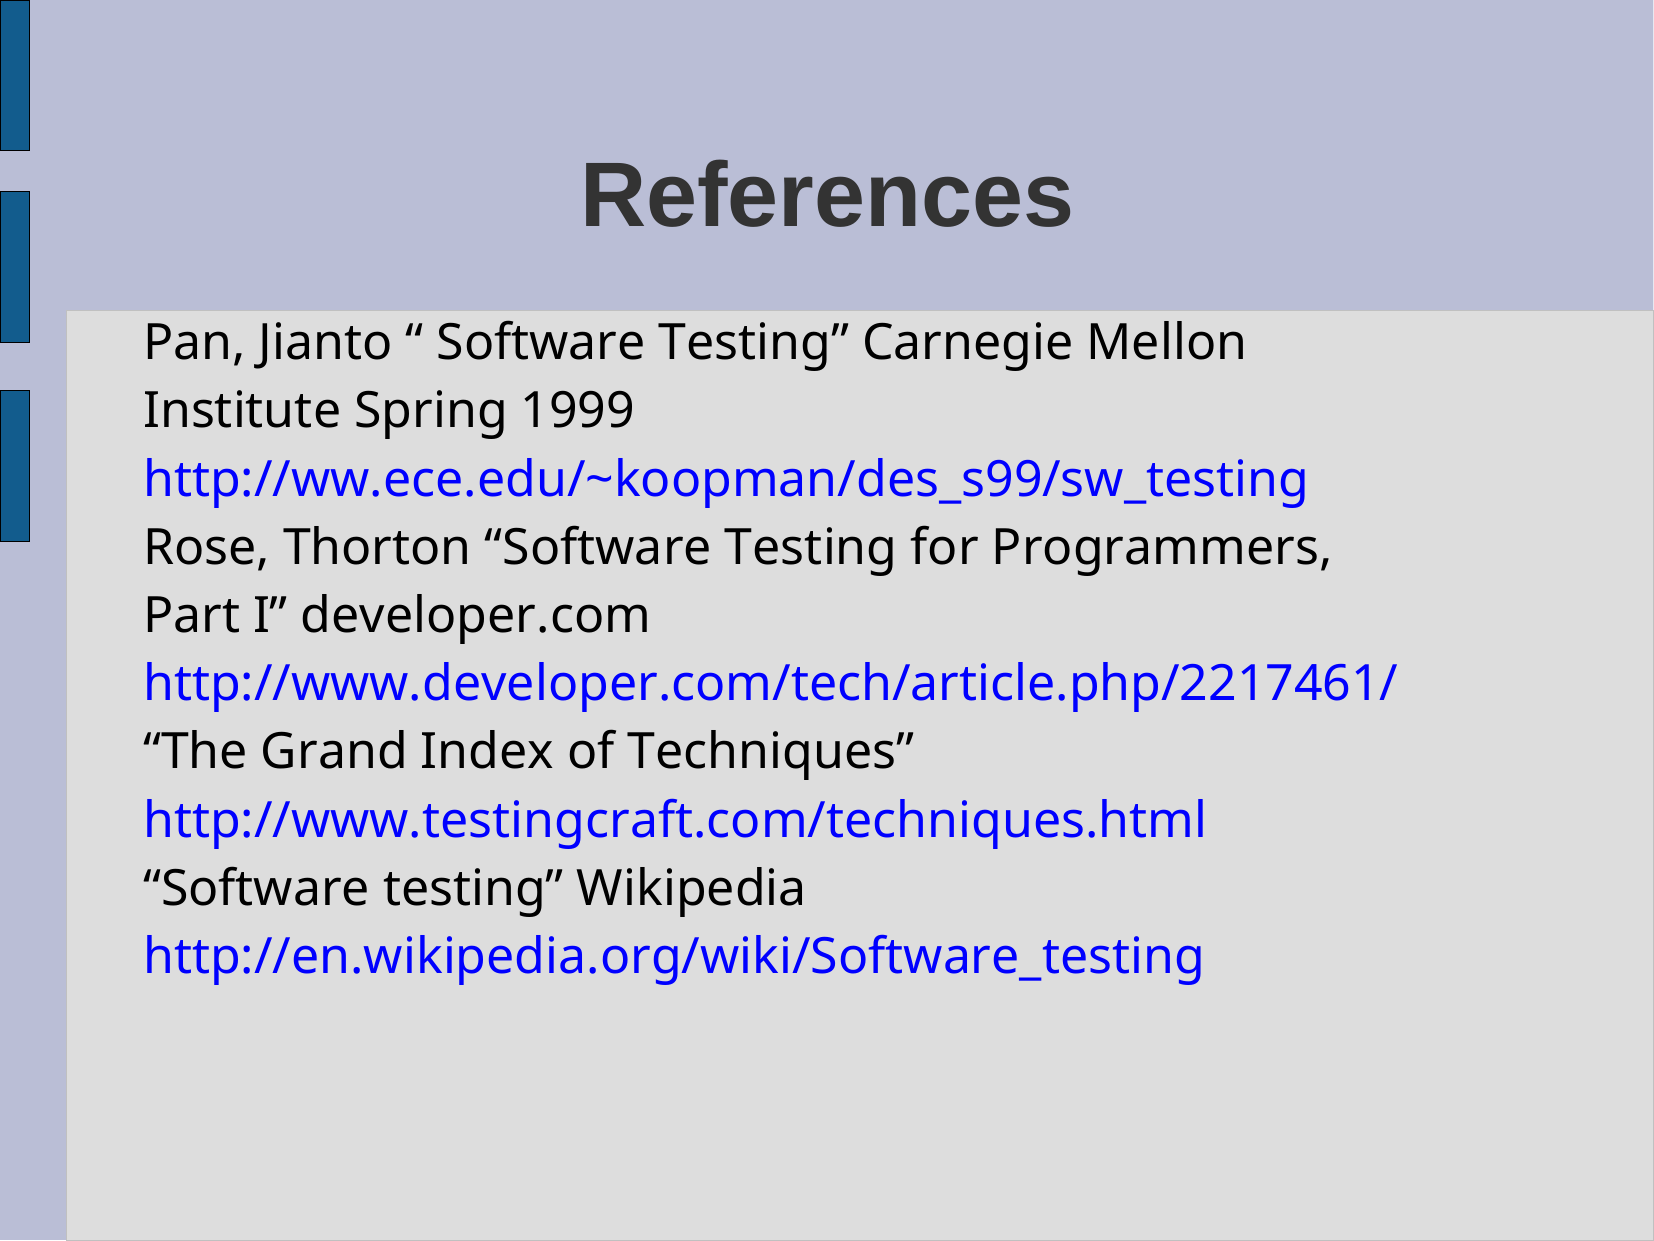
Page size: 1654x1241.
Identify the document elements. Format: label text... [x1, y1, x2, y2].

title References [121, 91, 1534, 299]
list Pan, Jianto “ Software Testing” Carnegie Mellon Institute Spring 1999 http://ww.ece.edu/~koopman/des_s99/sw_testing Rose, Thorton “Software Testing for Programmers, Part I” developer.com http://www.developer.com/tech/article.php/2217461/ “The Grand Index of Techniques” http://www.testingcraft.com/techniques.html “Software testing” Wikipedia http://en.wikipedia.org/wiki/Software_testing [125, 305, 1538, 1088]
